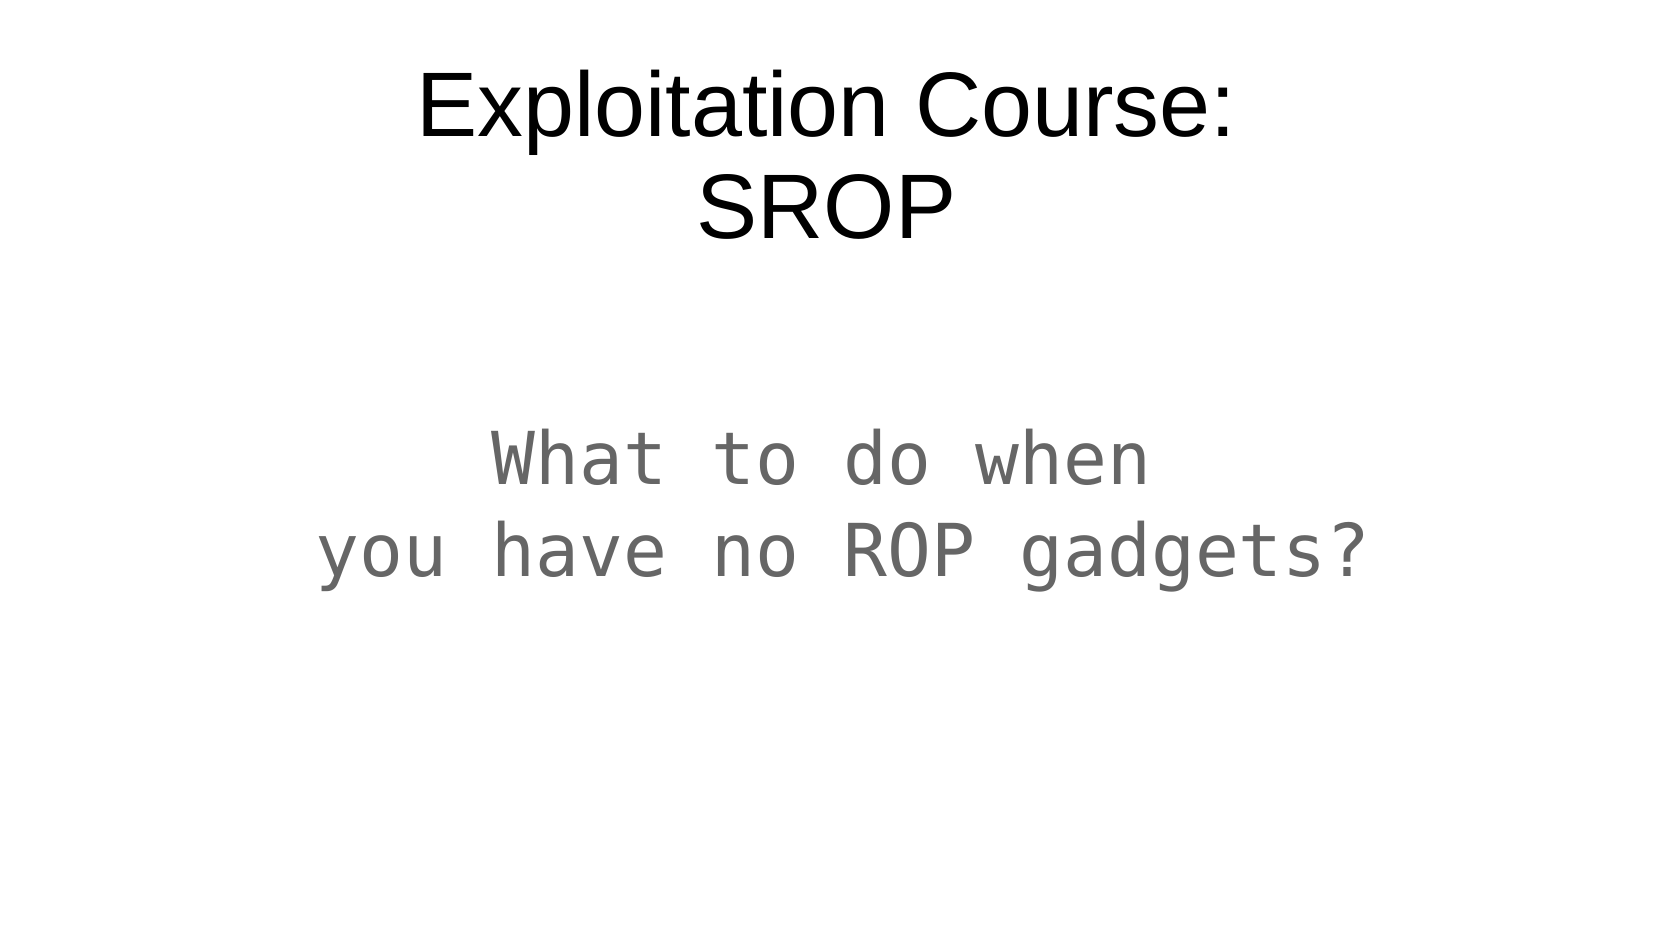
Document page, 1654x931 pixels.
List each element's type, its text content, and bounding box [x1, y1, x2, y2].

title Exploitation Course: SROP [82, 12, 1571, 301]
text_box What to do when you have no ROP gadgets? [112, 225, 1576, 931]
